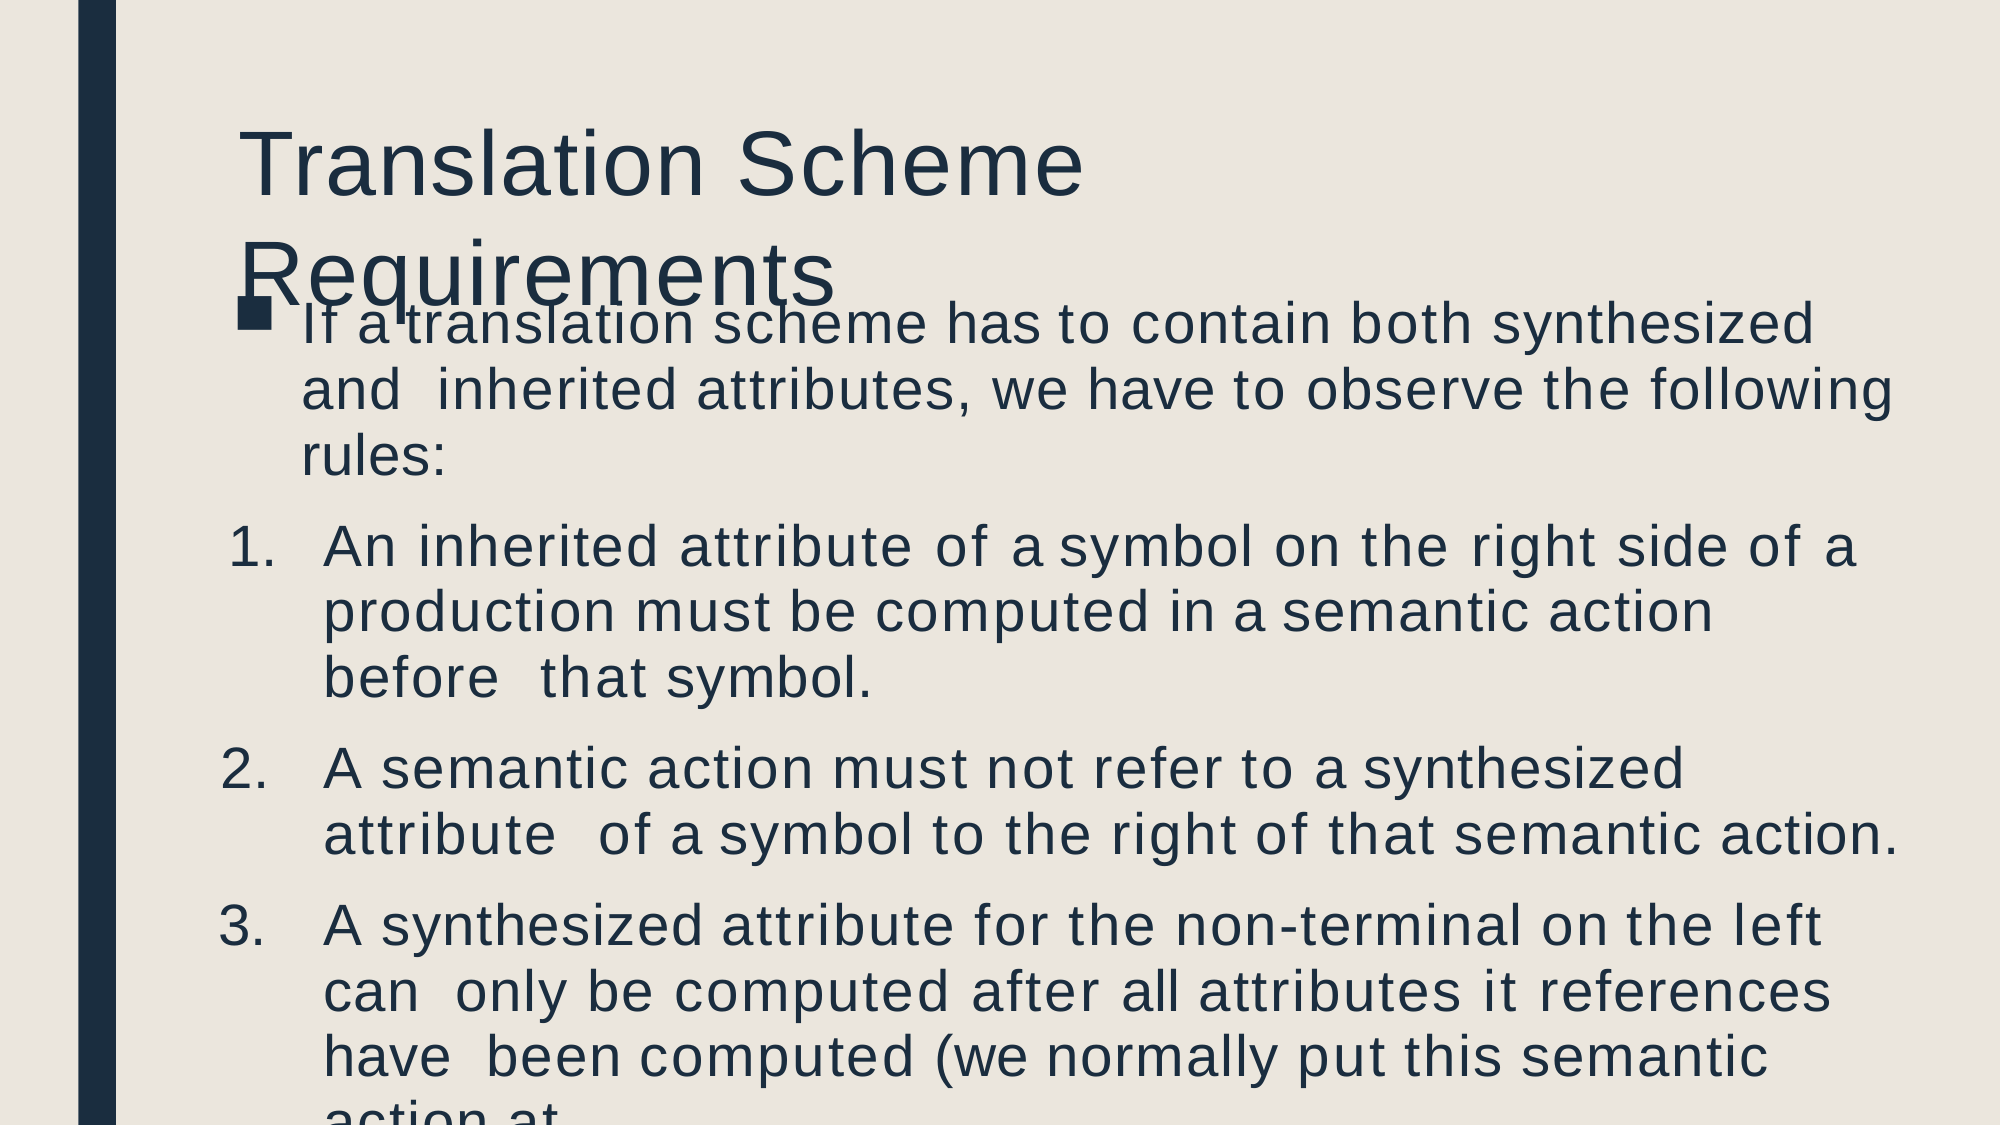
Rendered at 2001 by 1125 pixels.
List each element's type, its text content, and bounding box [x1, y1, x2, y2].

title Translation Scheme Requirements [236, 101, 1708, 281]
text_box If a translation scheme has to contain both synthesized and inherited attributes, we have to observe the following rules: An inherited attribute of a symbol on the right side of a production must be computed in a semantic action before that symbol. A semantic action must not refer to a synthesized attribute of a symbol to the right of that semantic action. A synthesized attribute for the non-terminal on the left can only be computed after all attributes it references have been computed (we normally put this semantic action at the end of the right side of the production). [210, 281, 1985, 1125]
